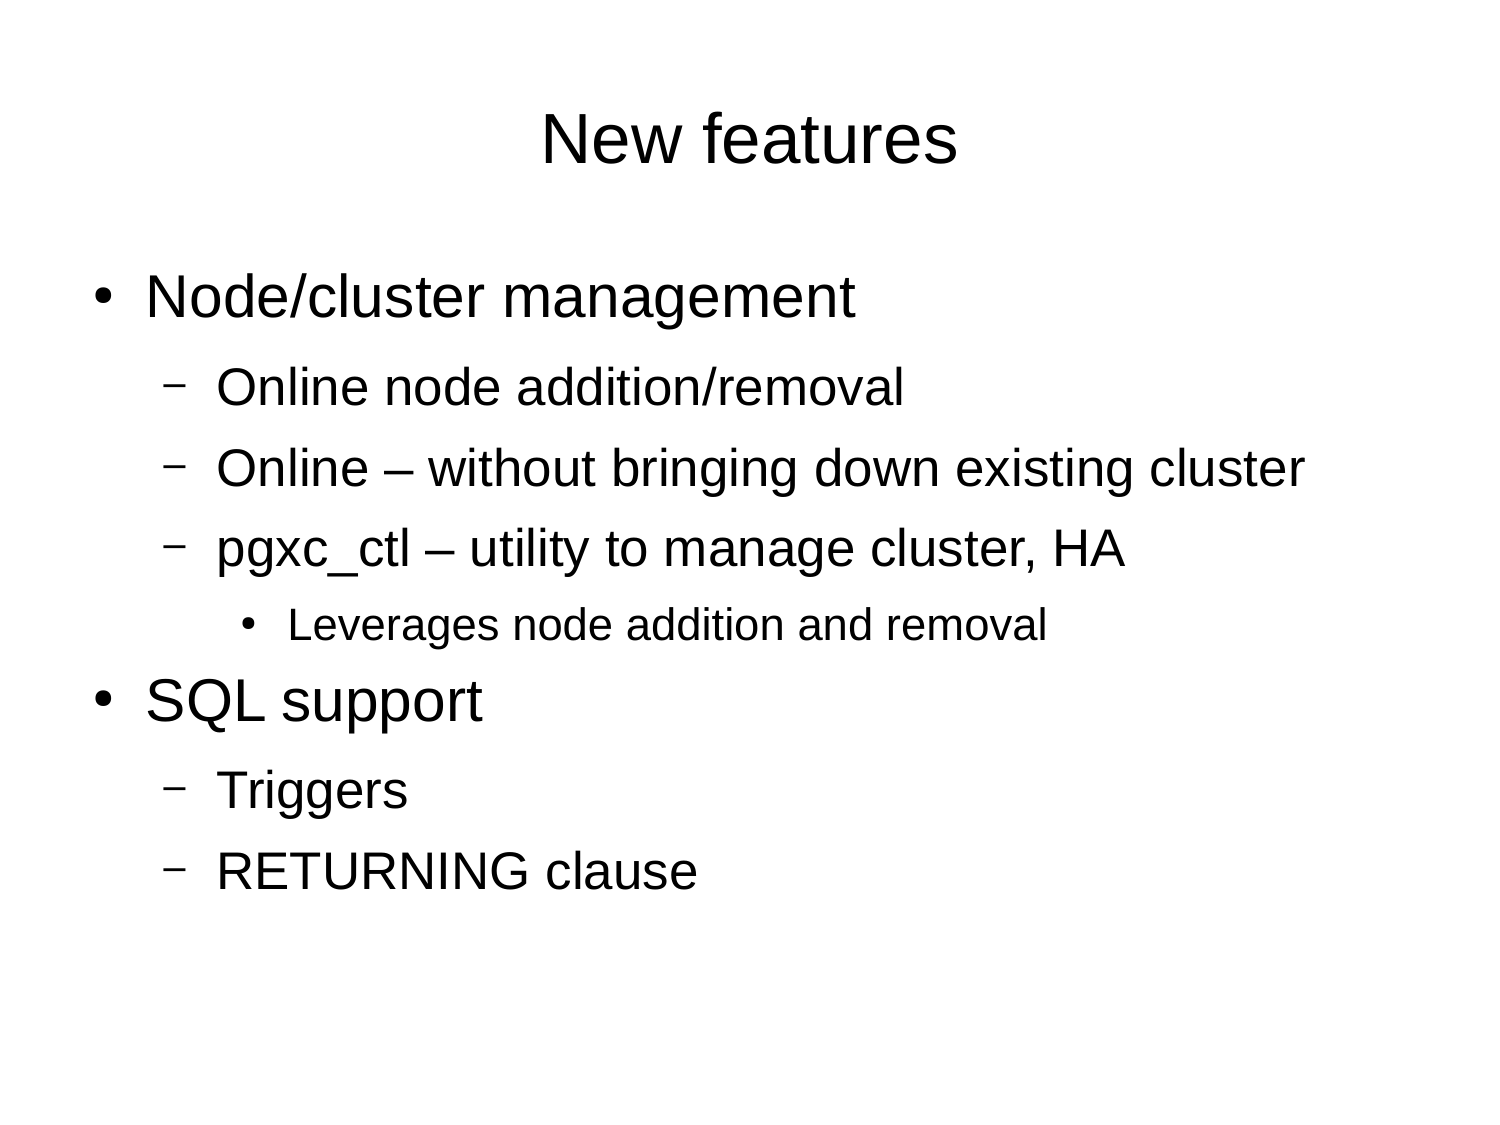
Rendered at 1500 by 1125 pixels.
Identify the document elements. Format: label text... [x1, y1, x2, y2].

list Node/cluster management Online node addition/removal Online – without bringing down existing cluster pgxc_ctl – utility to manage cluster, HA Leverages node addition and removal SQL support Triggers RETURNING clause [75, 263, 1395, 1093]
title New features [75, 44, 1425, 233]
